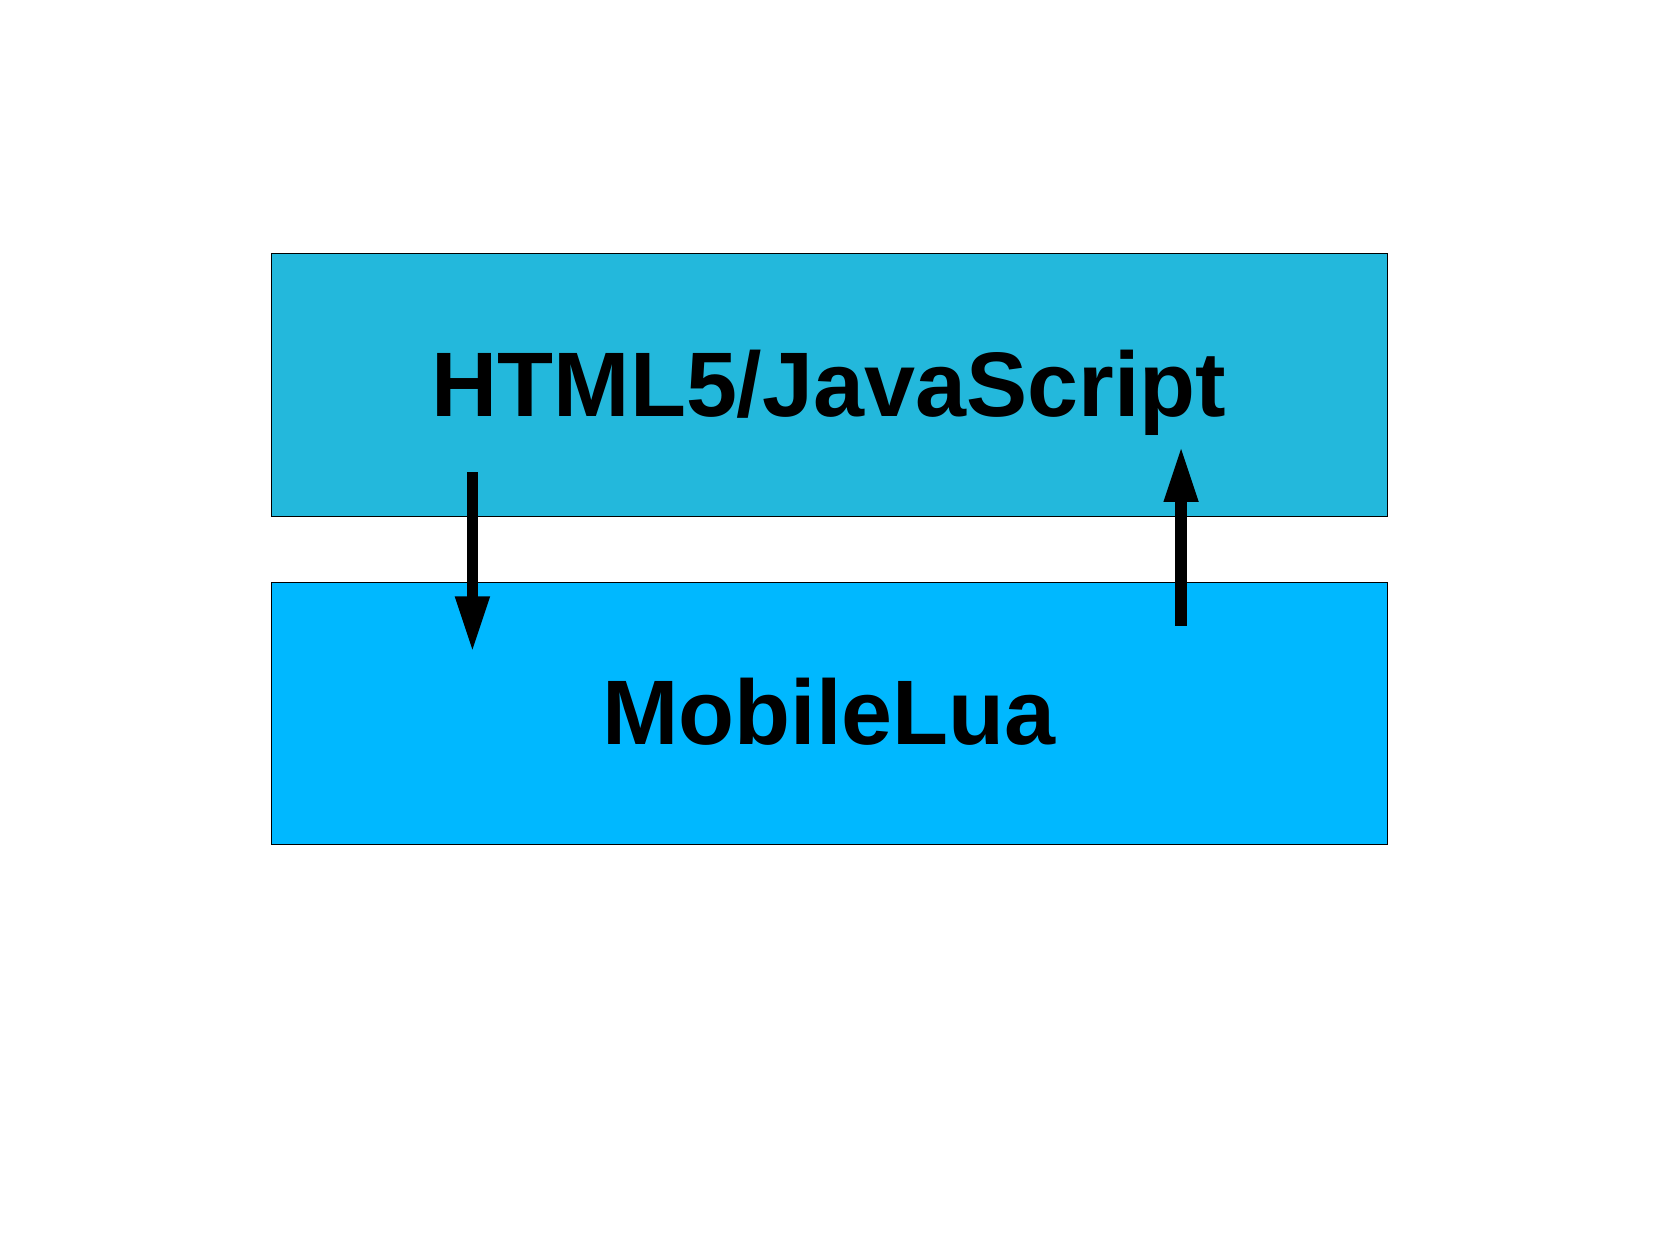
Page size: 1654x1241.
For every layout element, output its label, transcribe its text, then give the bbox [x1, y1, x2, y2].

text_box MobileLua [271, 582, 1388, 845]
text_box HTML5/JavaScript [271, 253, 1388, 517]
